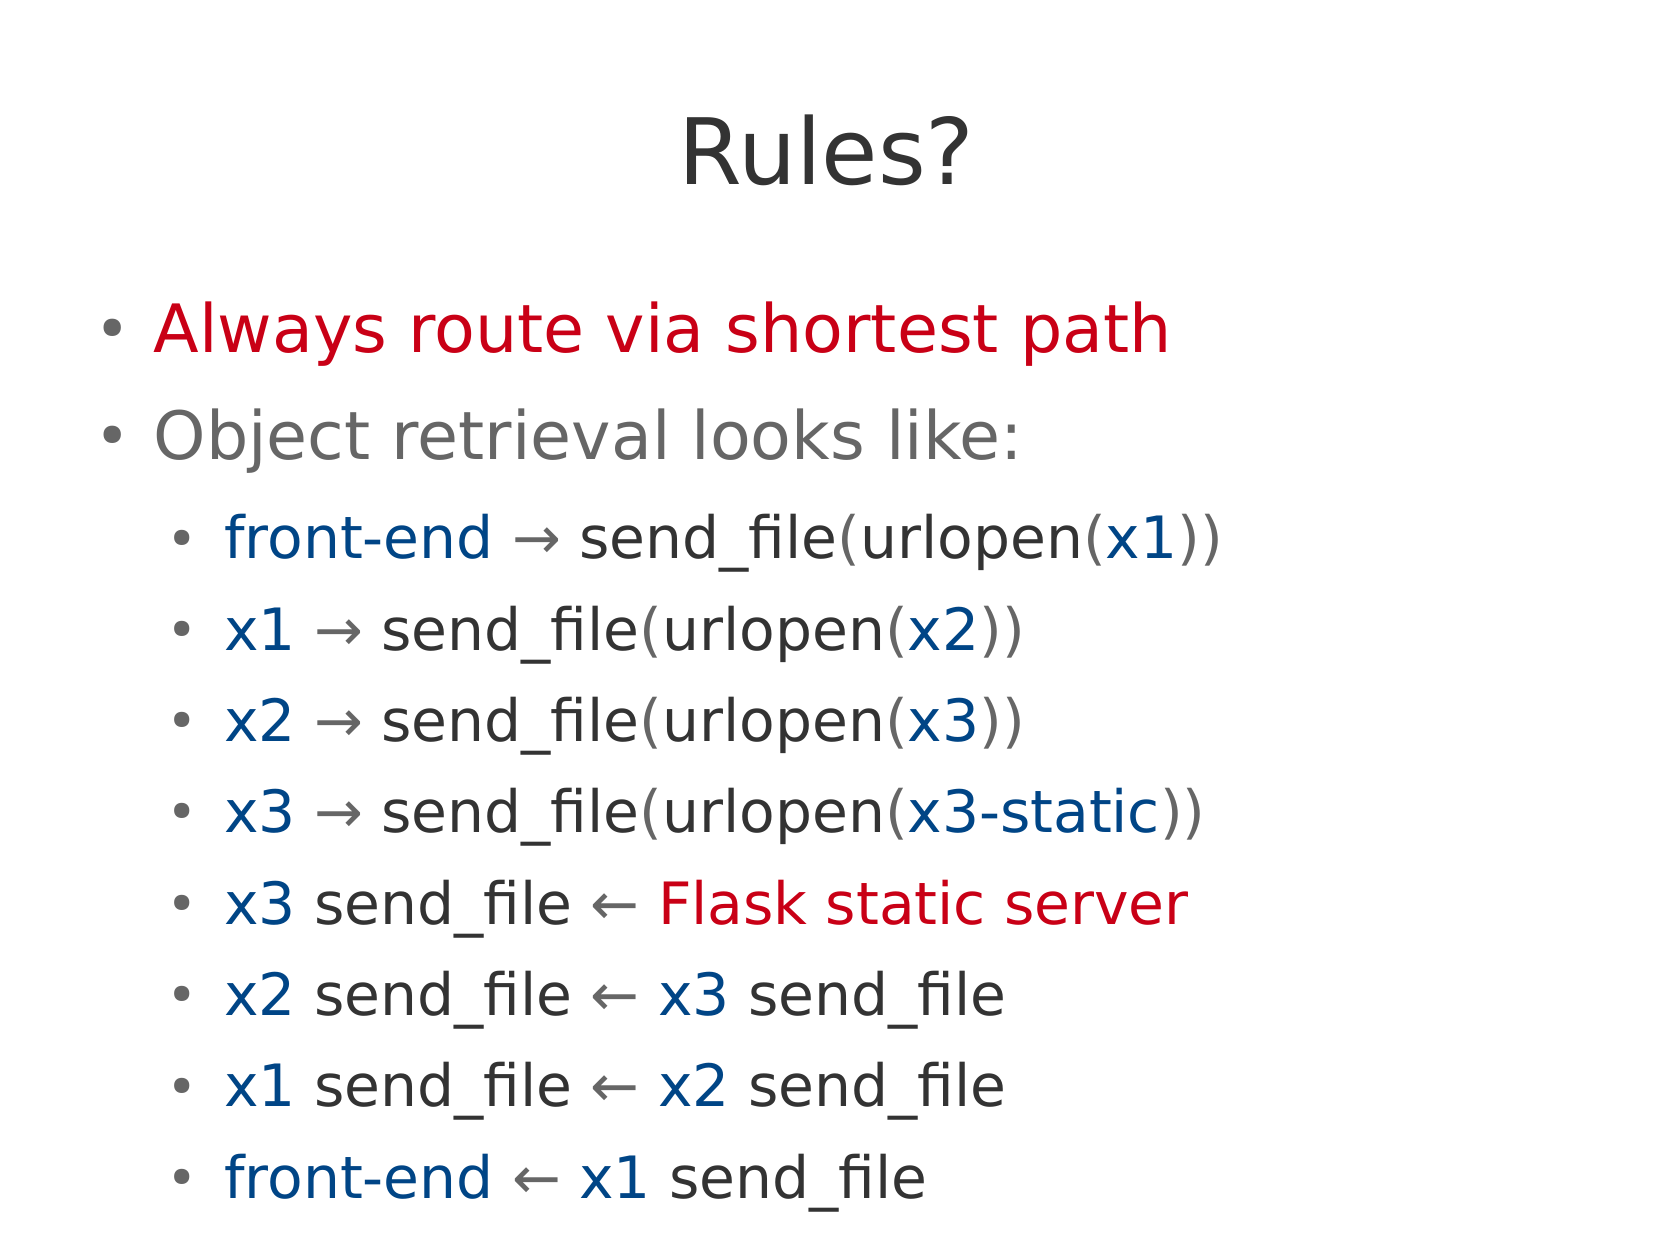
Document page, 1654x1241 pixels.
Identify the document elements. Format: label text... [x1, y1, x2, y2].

title Rules? [82, 56, 1571, 250]
list Always route via shortest path Object retrieval looks like: front-end → send_file(urlopen(x1)) x1 → send_file(urlopen(x2)) x2 → send_file(urlopen(x3)) x3 → send_file(urlopen(x3-static)) x3 send_file ← Flask static server x2 send_file ← x3 send_file x1 send_file ← x2 send_file front-end ← x1 send_file [82, 290, 1571, 1109]
